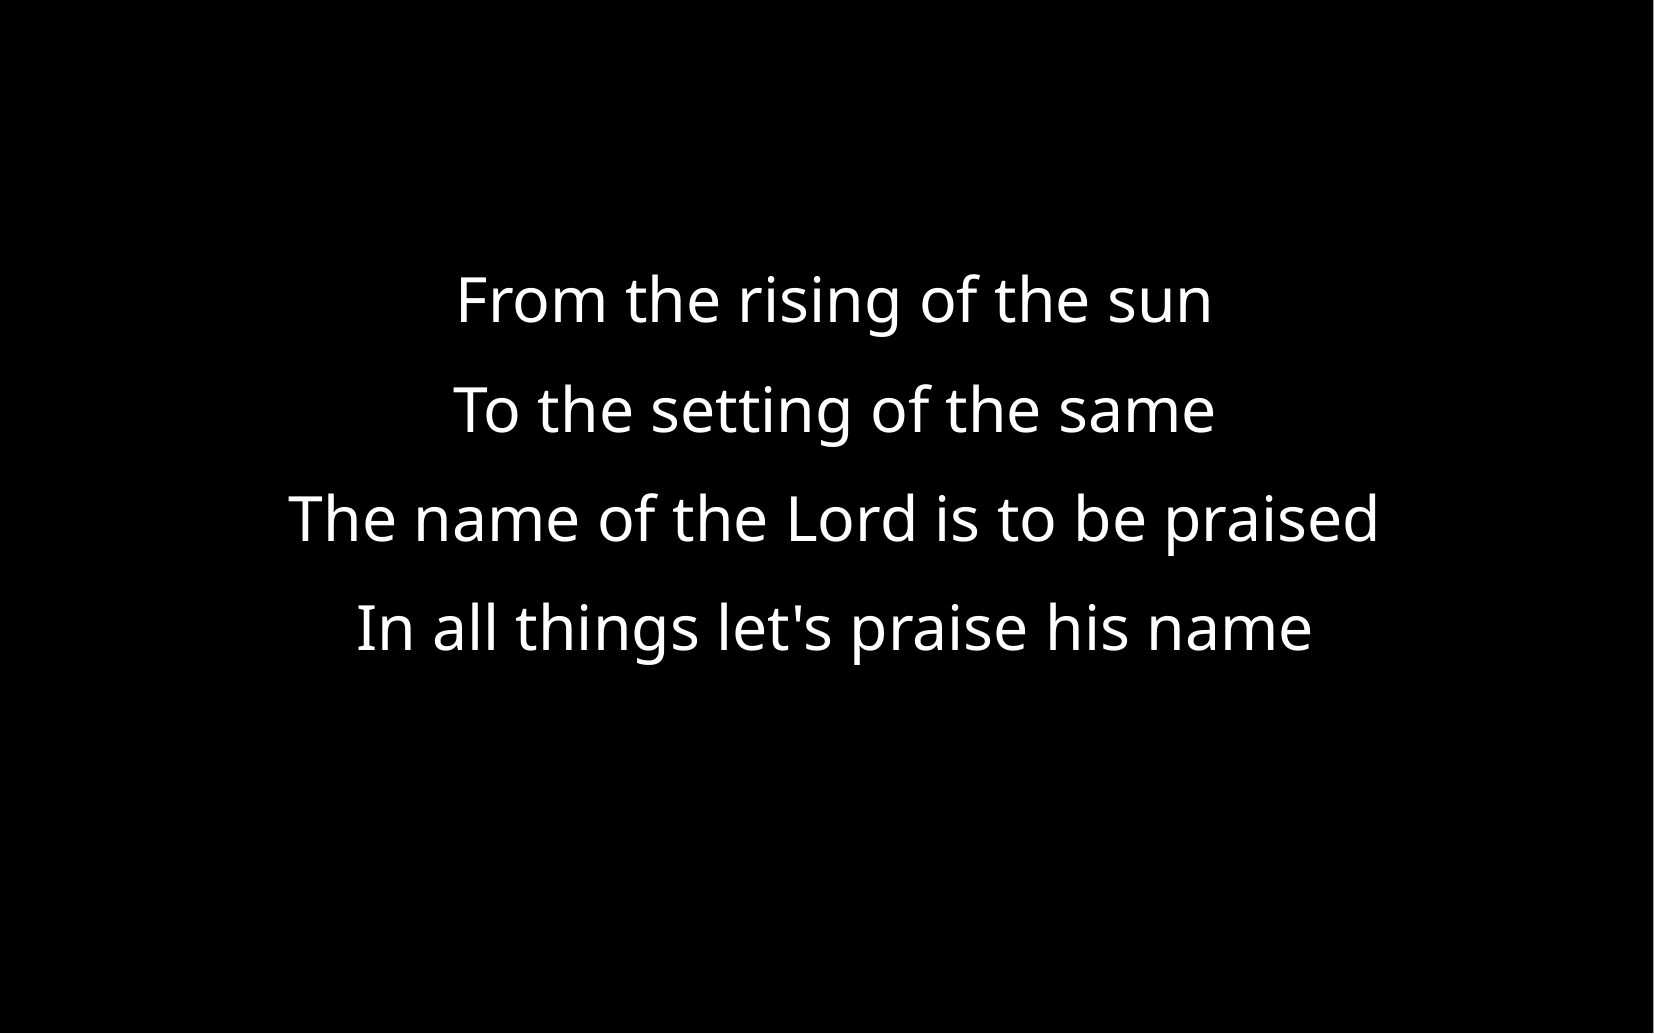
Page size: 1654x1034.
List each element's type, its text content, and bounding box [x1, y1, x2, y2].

list From the rising of the sun To the setting of the same The name of the Lord is to be praised In all things let's praise his name [0, 255, 1654, 1024]
